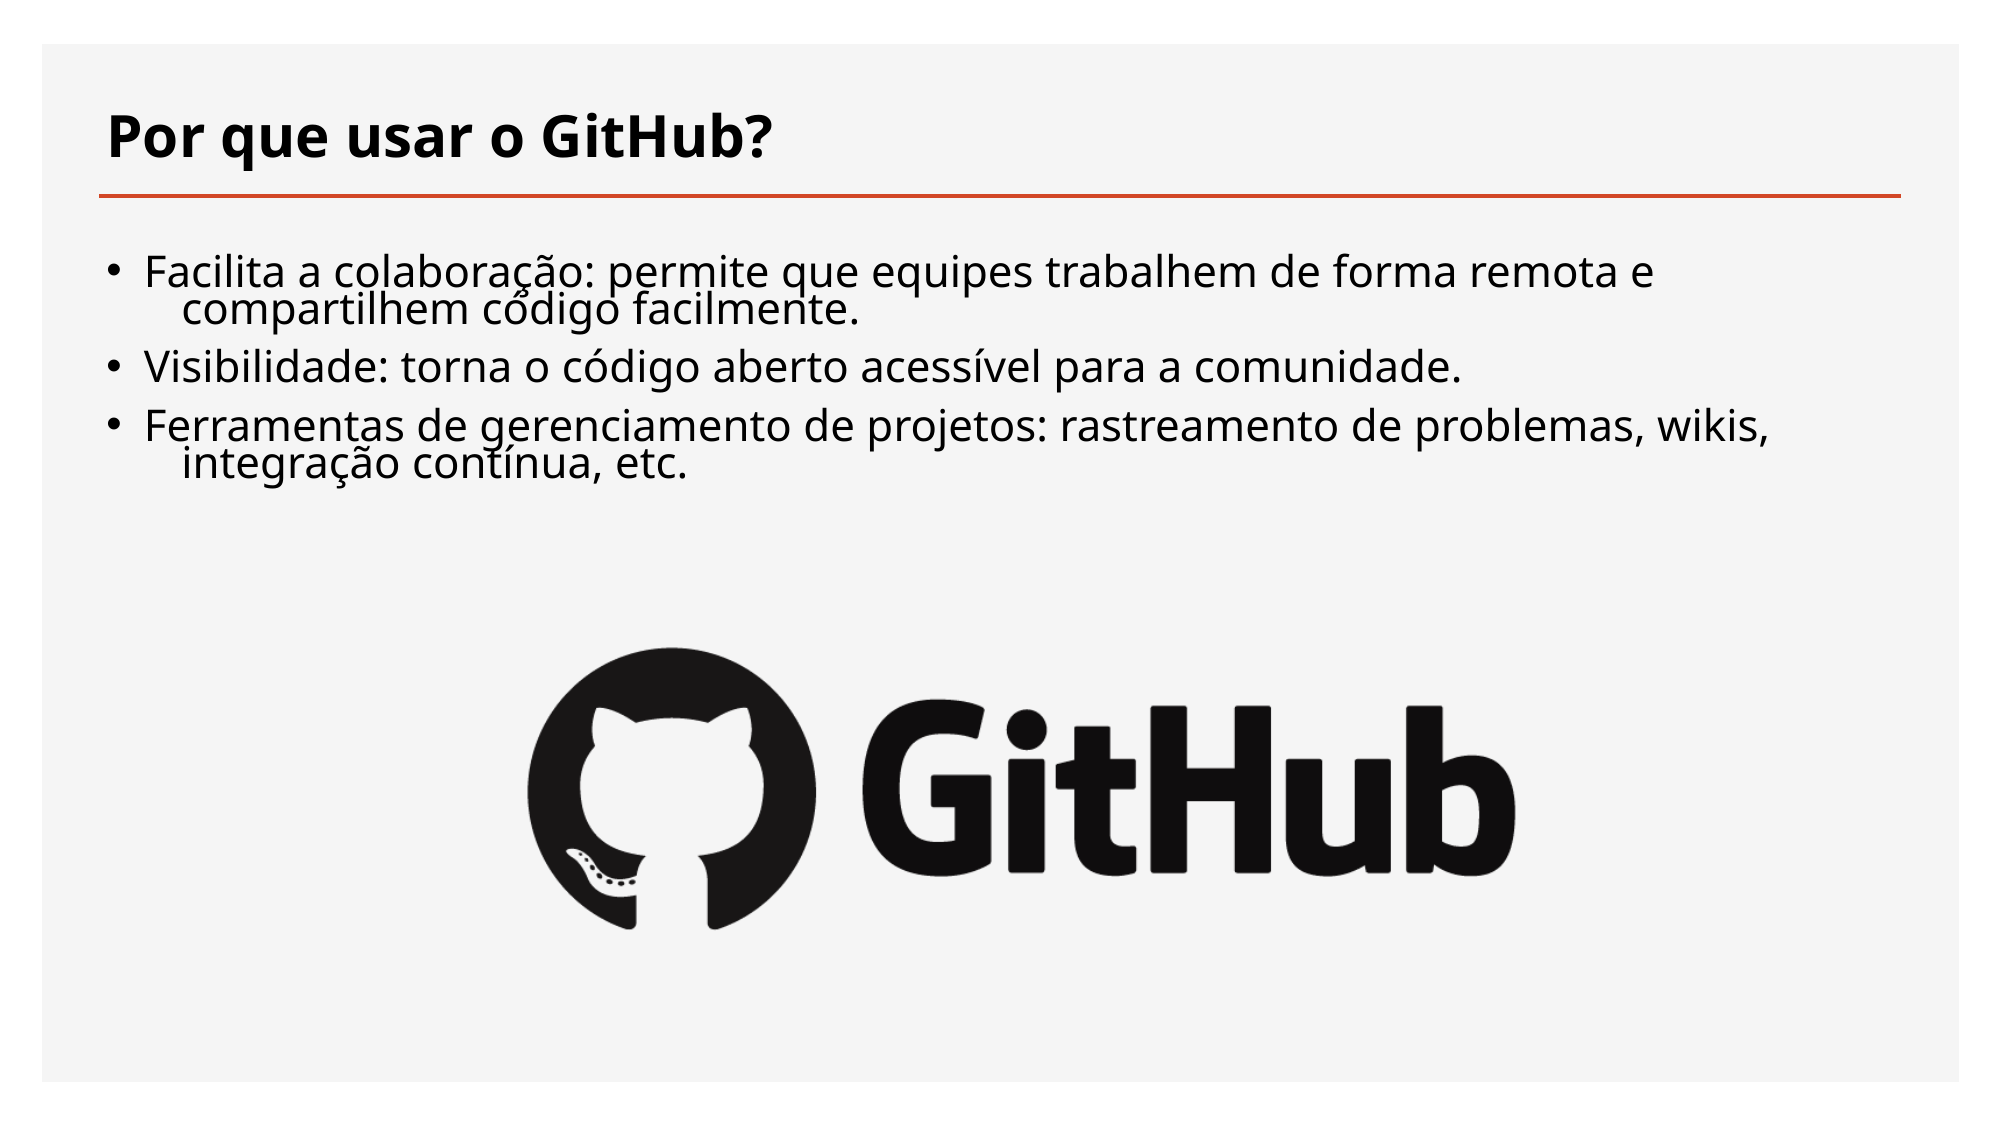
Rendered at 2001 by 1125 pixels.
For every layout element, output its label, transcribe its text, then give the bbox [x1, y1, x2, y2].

picture [367, 546, 1676, 1032]
text_box Facilita a colaboração: permite que equipes trabalhem de forma remota e compartilhem código facilmente. Visibilidade: torna o código aberto acessível para a comunidade. Ferramentas de gerenciamento de projetos: rastreamento de problemas, wikis, integração contínua, etc. [91, 250, 1823, 735]
title Por que usar o GitHub? [91, 71, 1622, 177]
